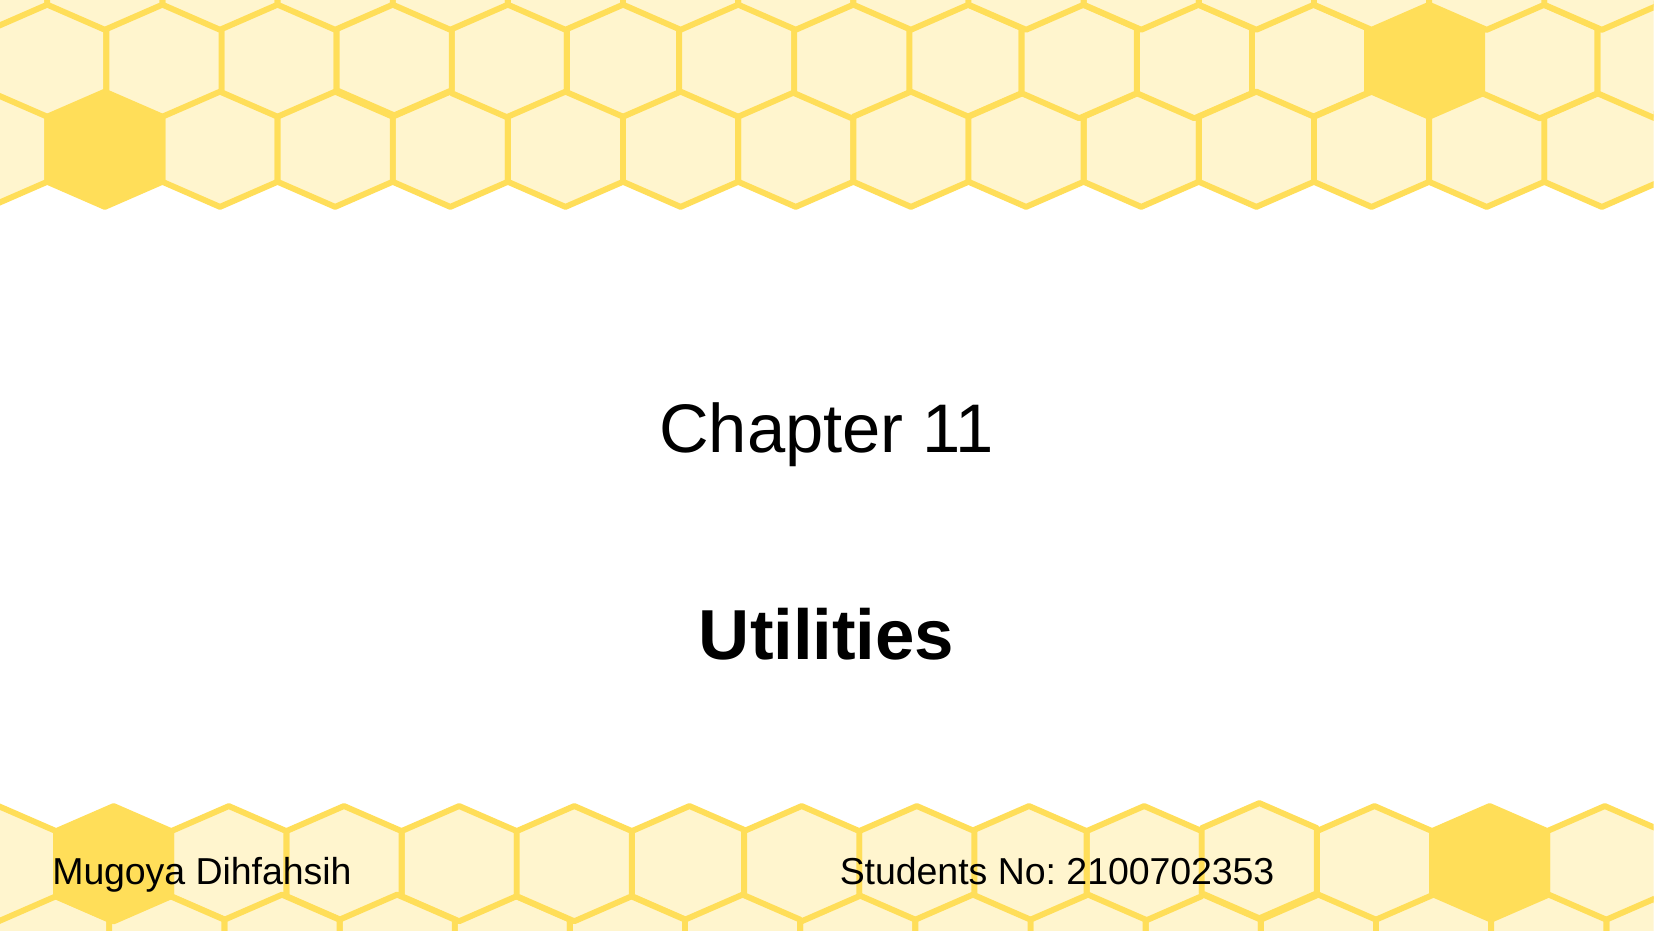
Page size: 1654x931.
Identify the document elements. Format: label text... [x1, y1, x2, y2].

subtitle Utilities [88, 561, 1565, 709]
title Chapter 11 [88, 324, 1565, 532]
text_box Students No: 2100702353 [825, 843, 1613, 901]
text_box Mugoya Dihfahsih [37, 843, 825, 901]
